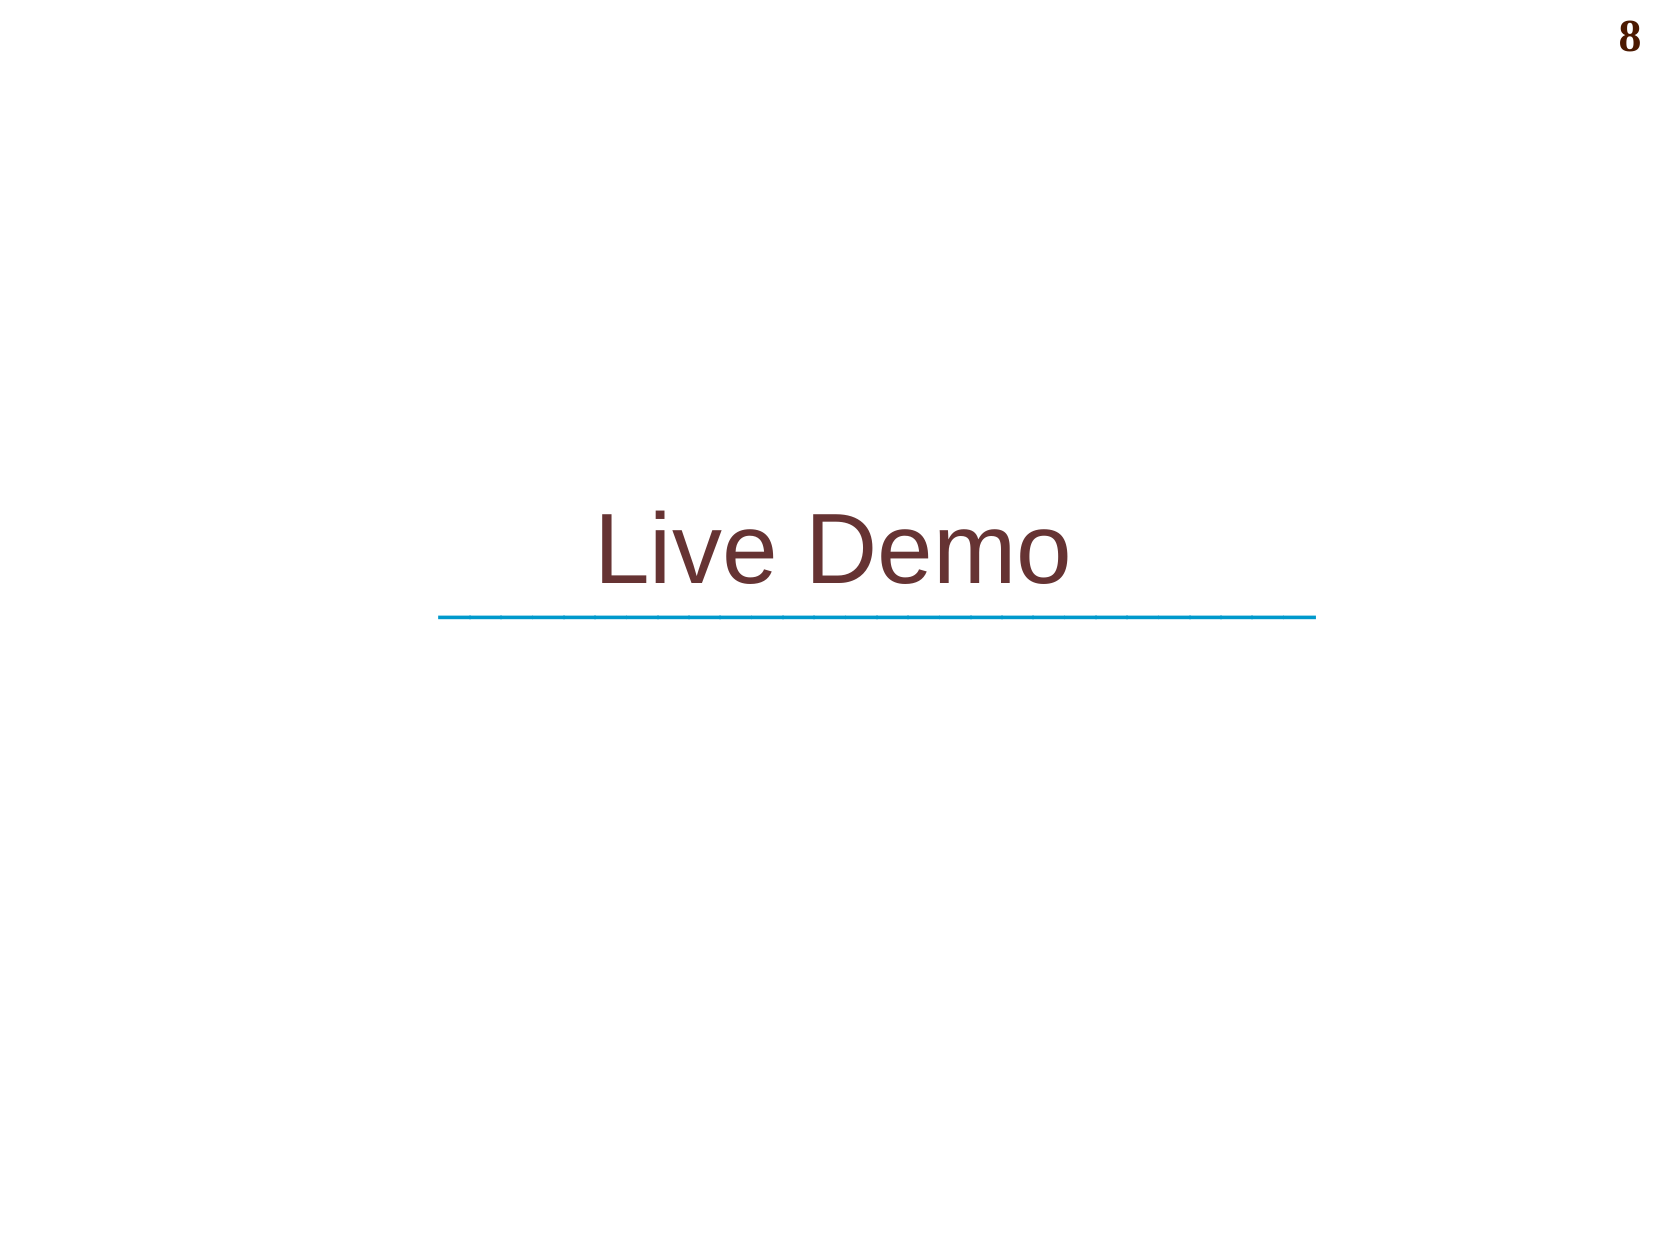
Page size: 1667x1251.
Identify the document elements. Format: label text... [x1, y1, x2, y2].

title Live Demo [140, 500, 1527, 702]
